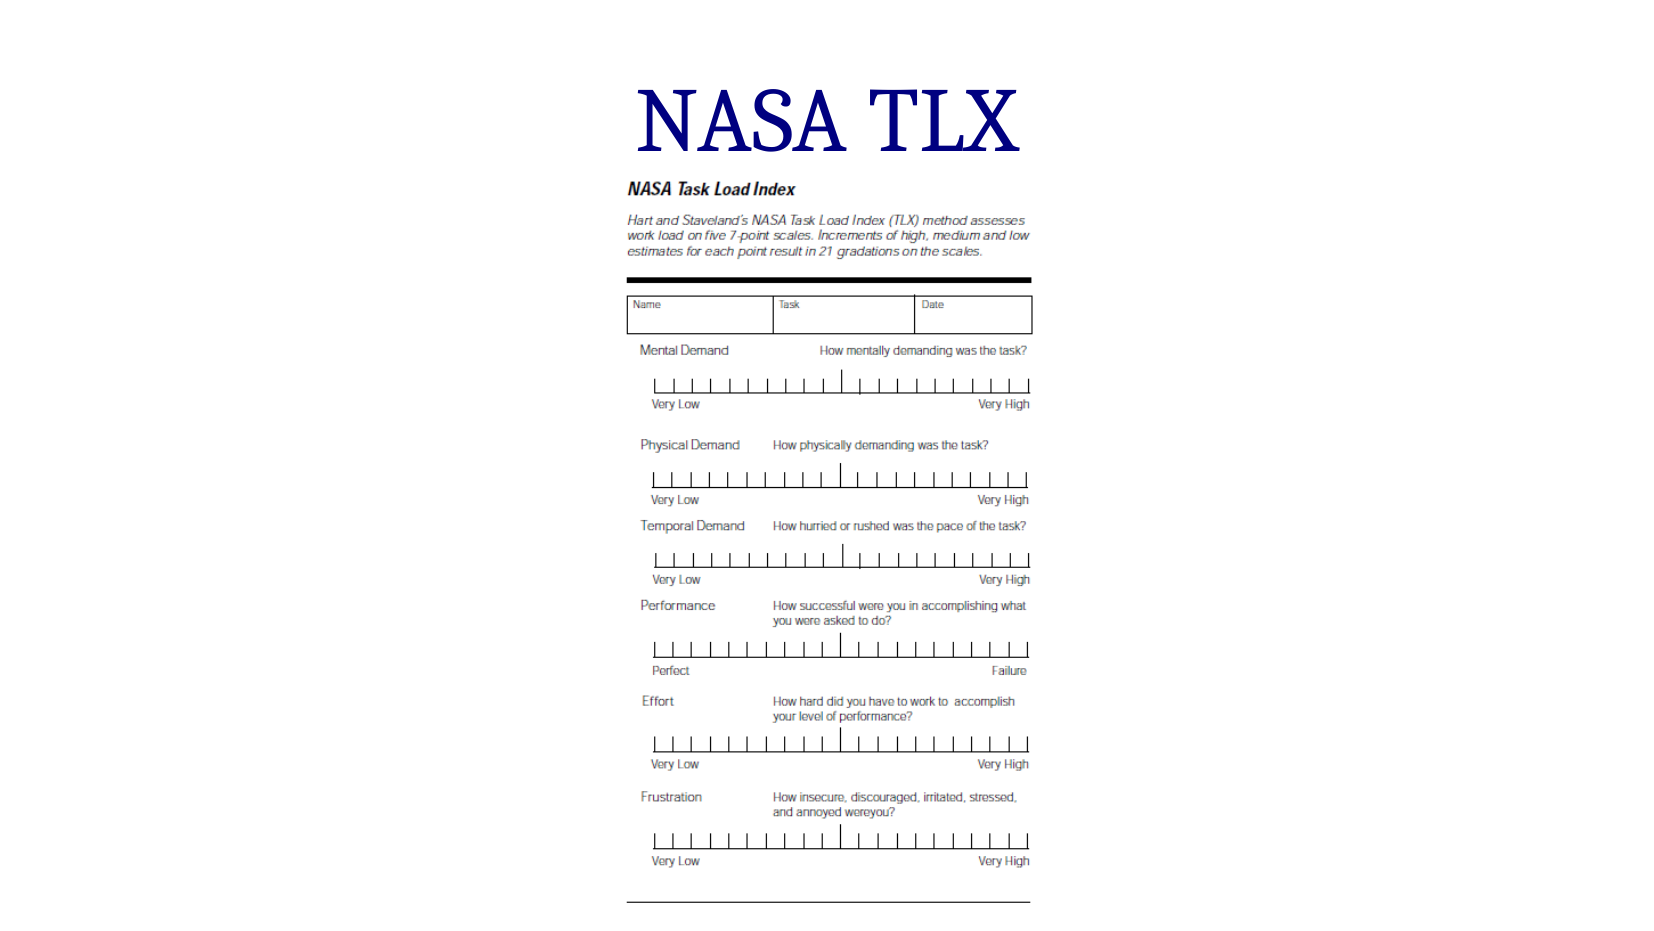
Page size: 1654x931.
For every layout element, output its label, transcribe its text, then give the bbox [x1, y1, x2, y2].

title NASA TLX [82, 37, 1571, 193]
picture [620, 168, 1052, 920]
